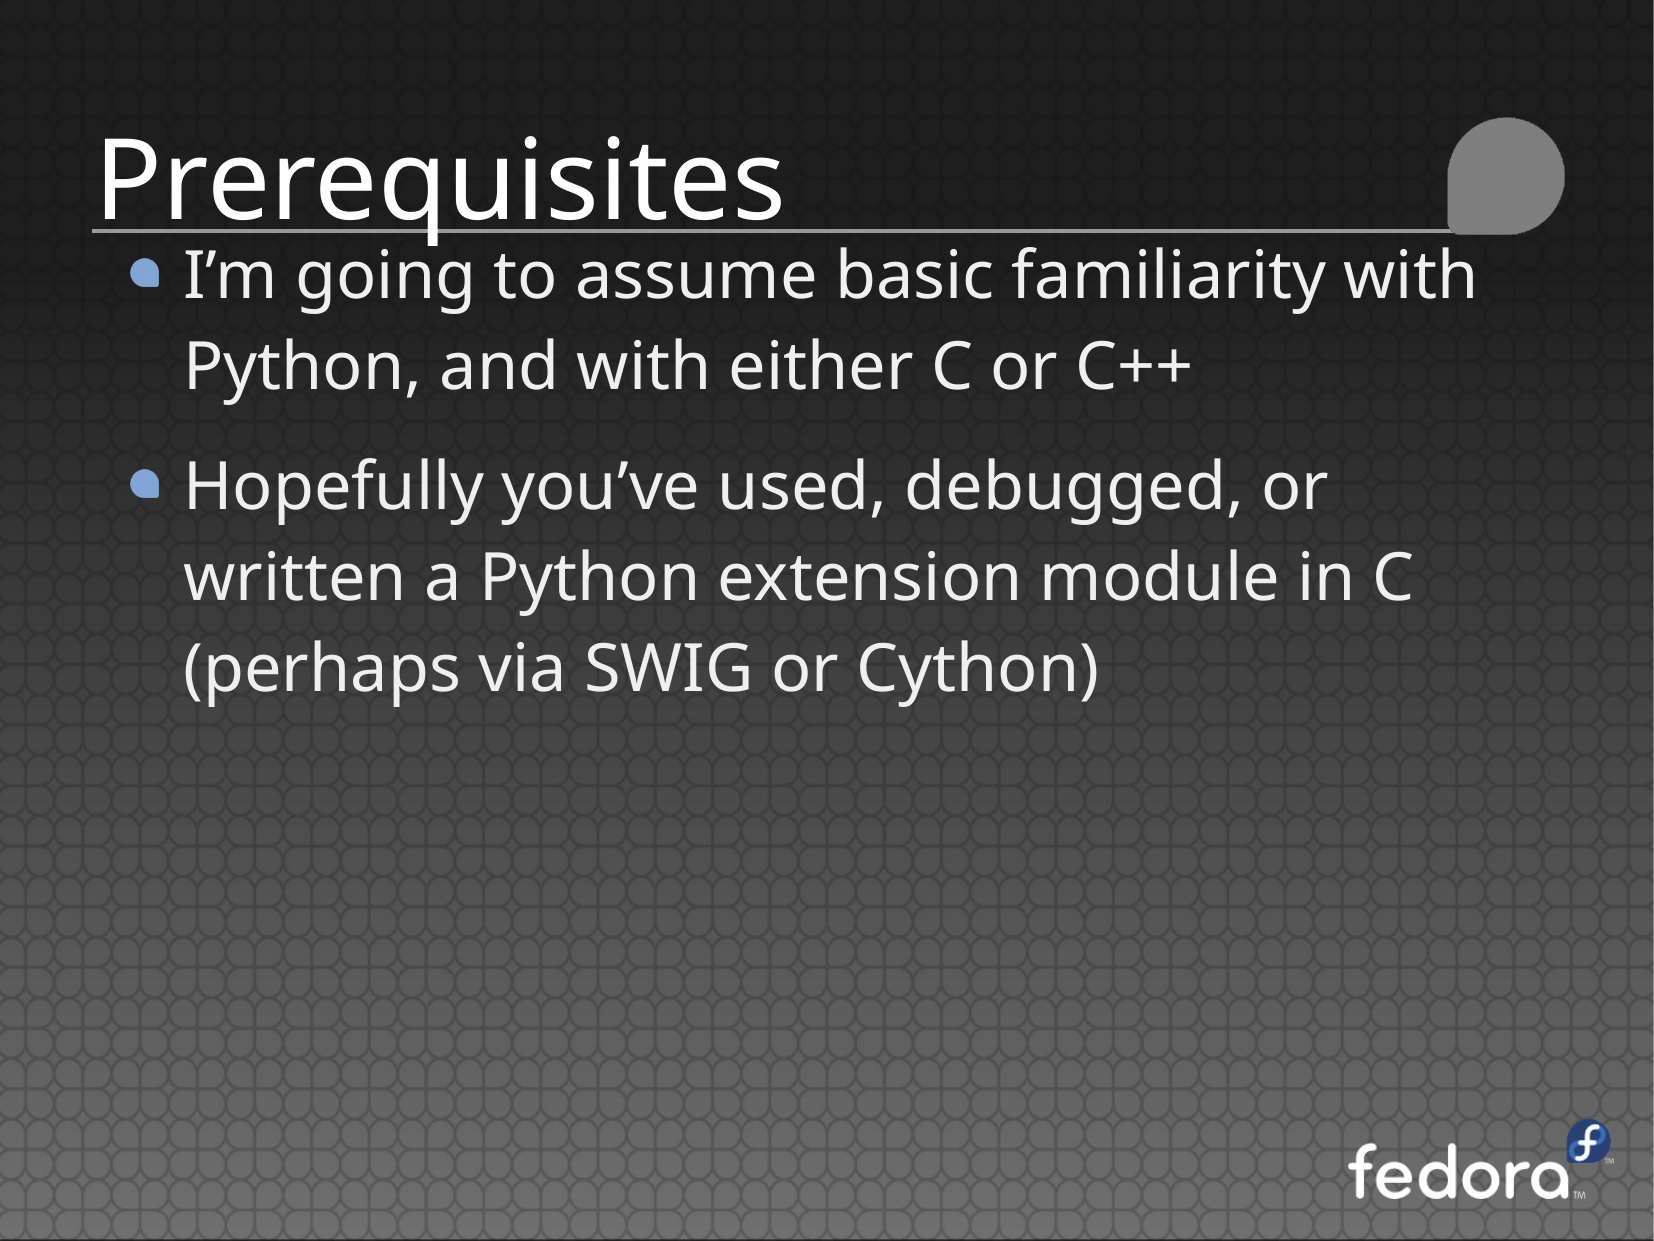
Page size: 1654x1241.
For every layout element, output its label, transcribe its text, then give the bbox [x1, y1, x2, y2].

title Prerequisites [94, 100, 1426, 251]
list I’m going to assume basic familiarity with Python, and with either C or C++ Hopefully you’ve used, debugged, or written a Python extension module in C (perhaps via SWIG or Cython) [112, 227, 1501, 1163]
picture [0, 0, 1654, 1241]
